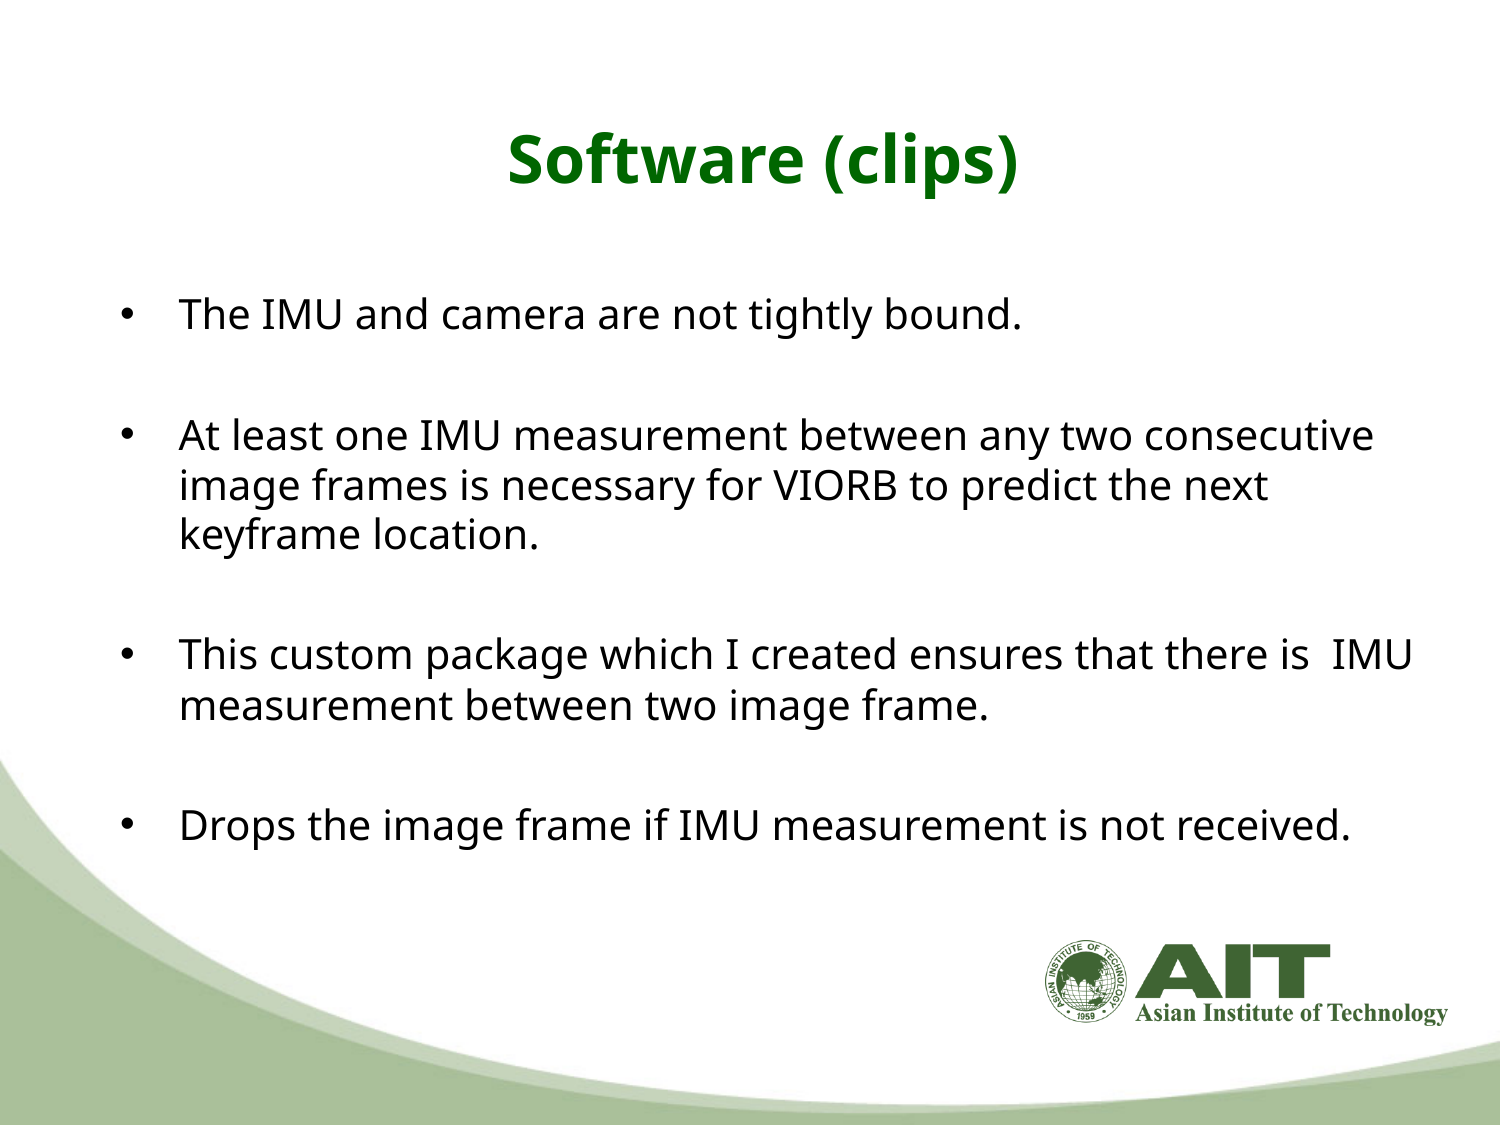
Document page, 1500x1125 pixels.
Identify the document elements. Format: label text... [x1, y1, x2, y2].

list The IMU and camera are not tightly bound. At least one IMU measurement between any two consecutive image frames is necessary for VIORB to predict the next keyframe location. This custom package which I created ensures that there is IMU measurement between two image frame. Drops the image frame if IMU measurement is not received. [88, 280, 1439, 1024]
title Software (clips) [88, 63, 1439, 251]
picture [0, 0, 1500, 1125]
